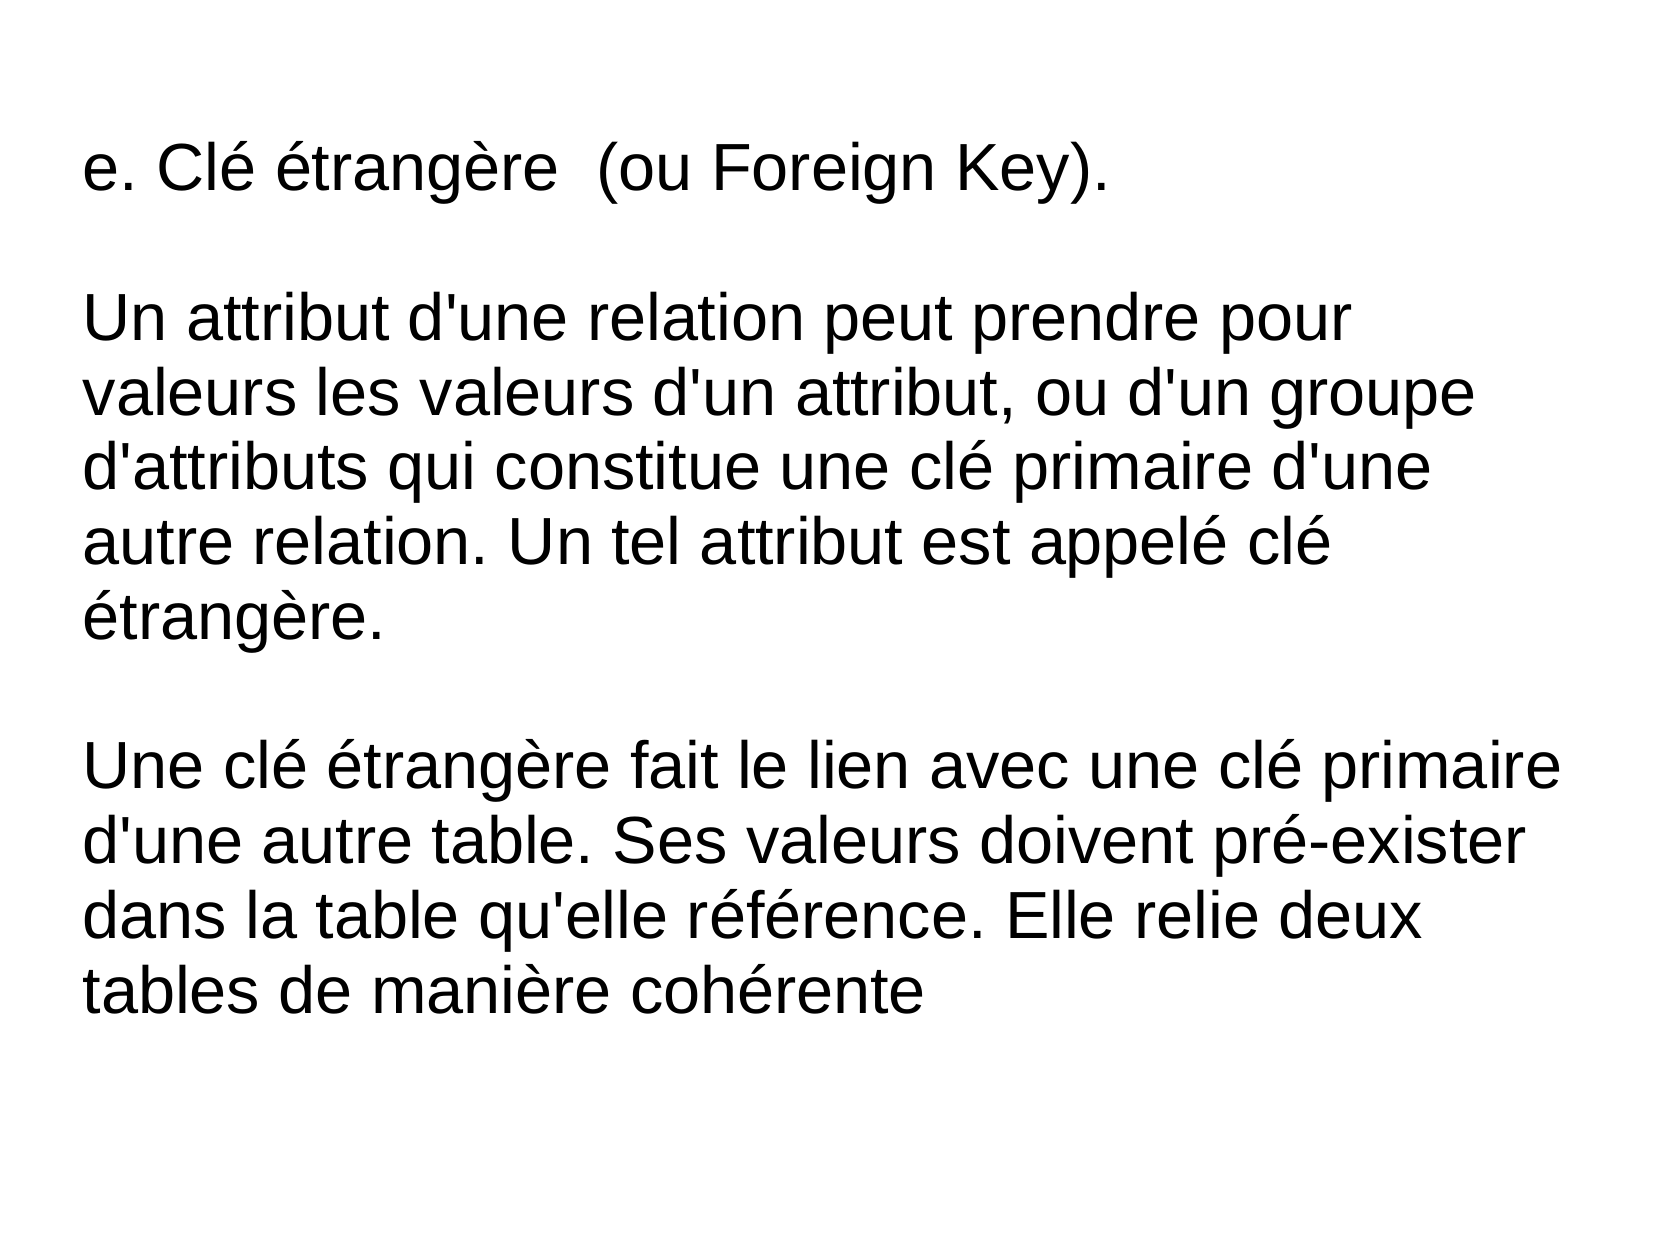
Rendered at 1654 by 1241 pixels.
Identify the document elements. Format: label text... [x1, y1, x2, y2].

subtitle e. Clé étrangère (ou Foreign Key). Un attribut d'une relation peut prendre pour valeurs les valeurs d'un attribut, ou d'un groupe d'attributs qui constitue une clé primaire d'une autre relation. Un tel attribut est appelé clé étrangère. Une clé étrangère fait le lien avec une clé primaire d'une autre table. Ses valeurs doivent pré-exister dans la table qu'elle référence. Elle relie deux tables de manière cohérente [82, 49, 1571, 1109]
